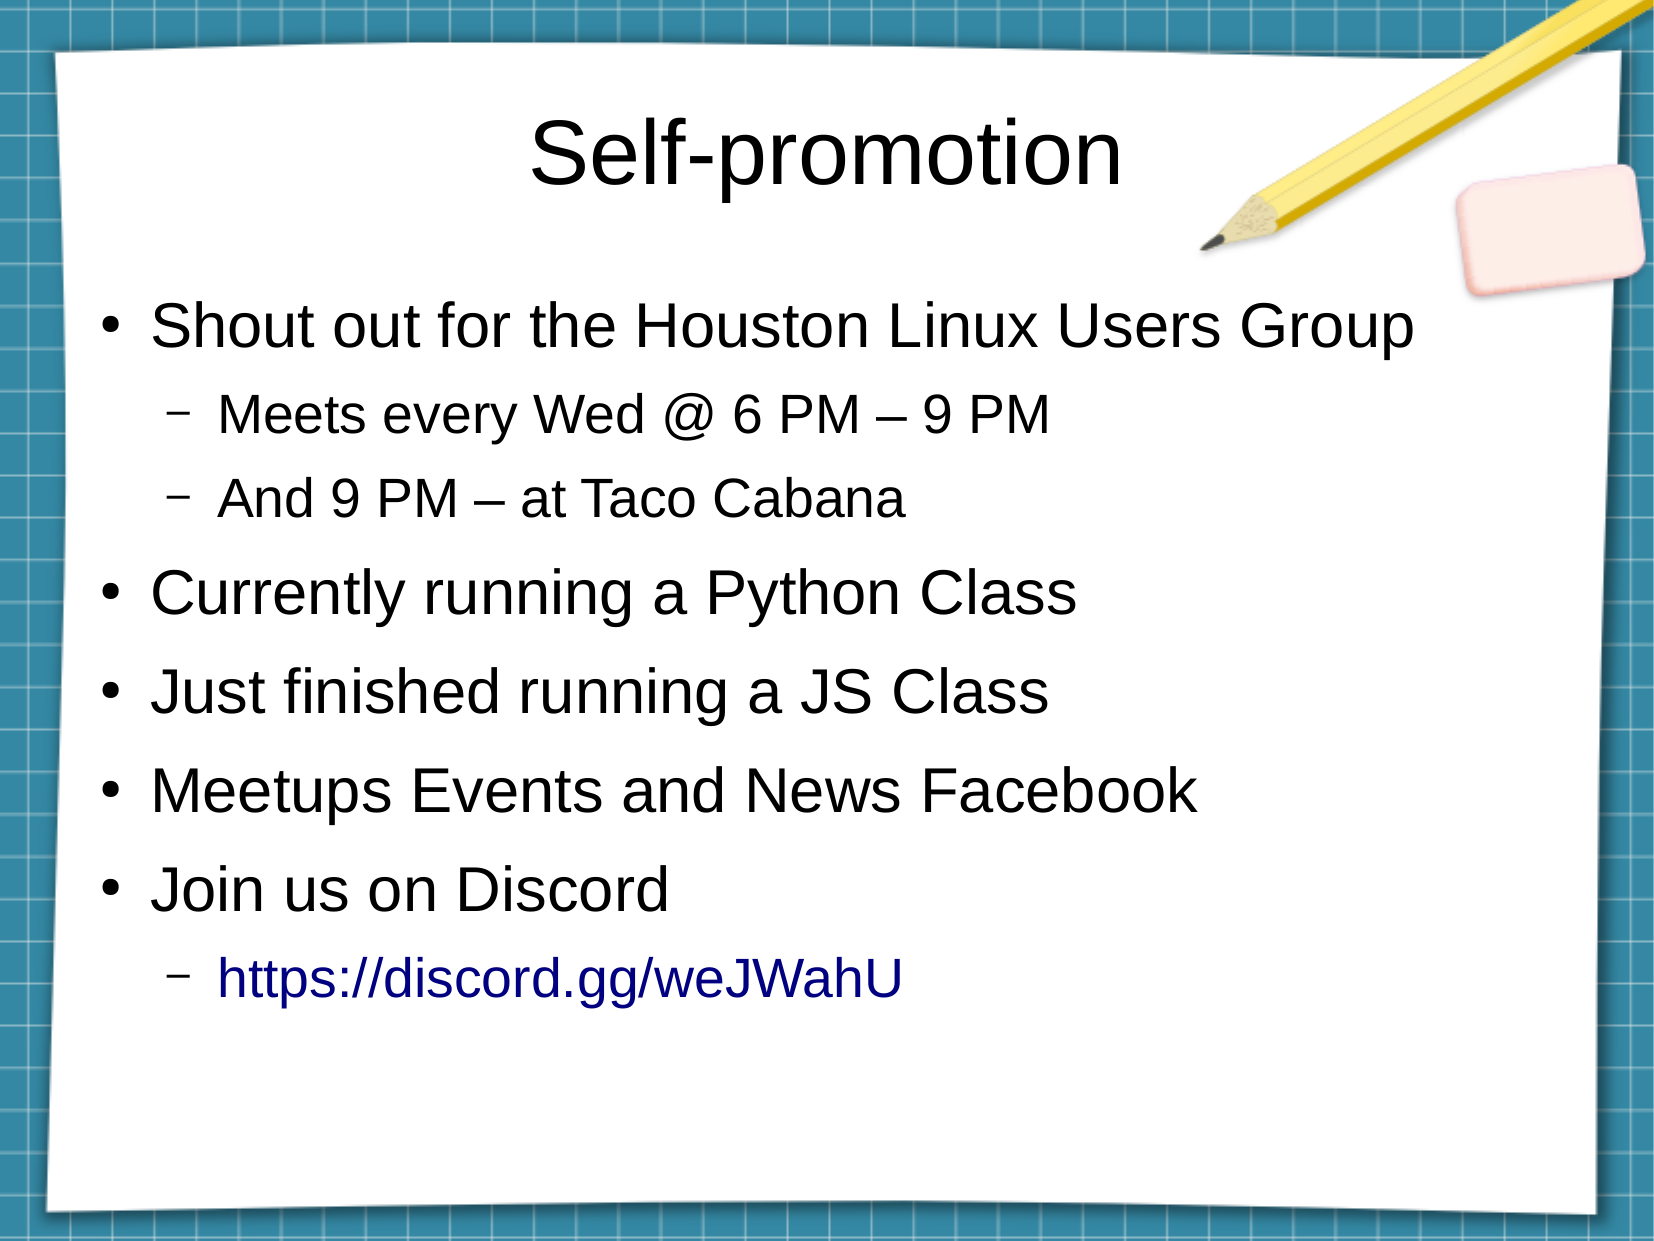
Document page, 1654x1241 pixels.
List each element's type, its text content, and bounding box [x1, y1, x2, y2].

picture [0, 0, 1654, 1241]
title Self-promotion [82, 49, 1571, 257]
list Shout out for the Houston Linux Users Group Meets every Wed @ 6 PM – 9 PM And 9 PM – at Taco Cabana Currently running a Python Class Just finished running a JS Class Meetups Events and News Facebook Join us on Discord https://discord.gg/weJWahU [82, 290, 1571, 1010]
